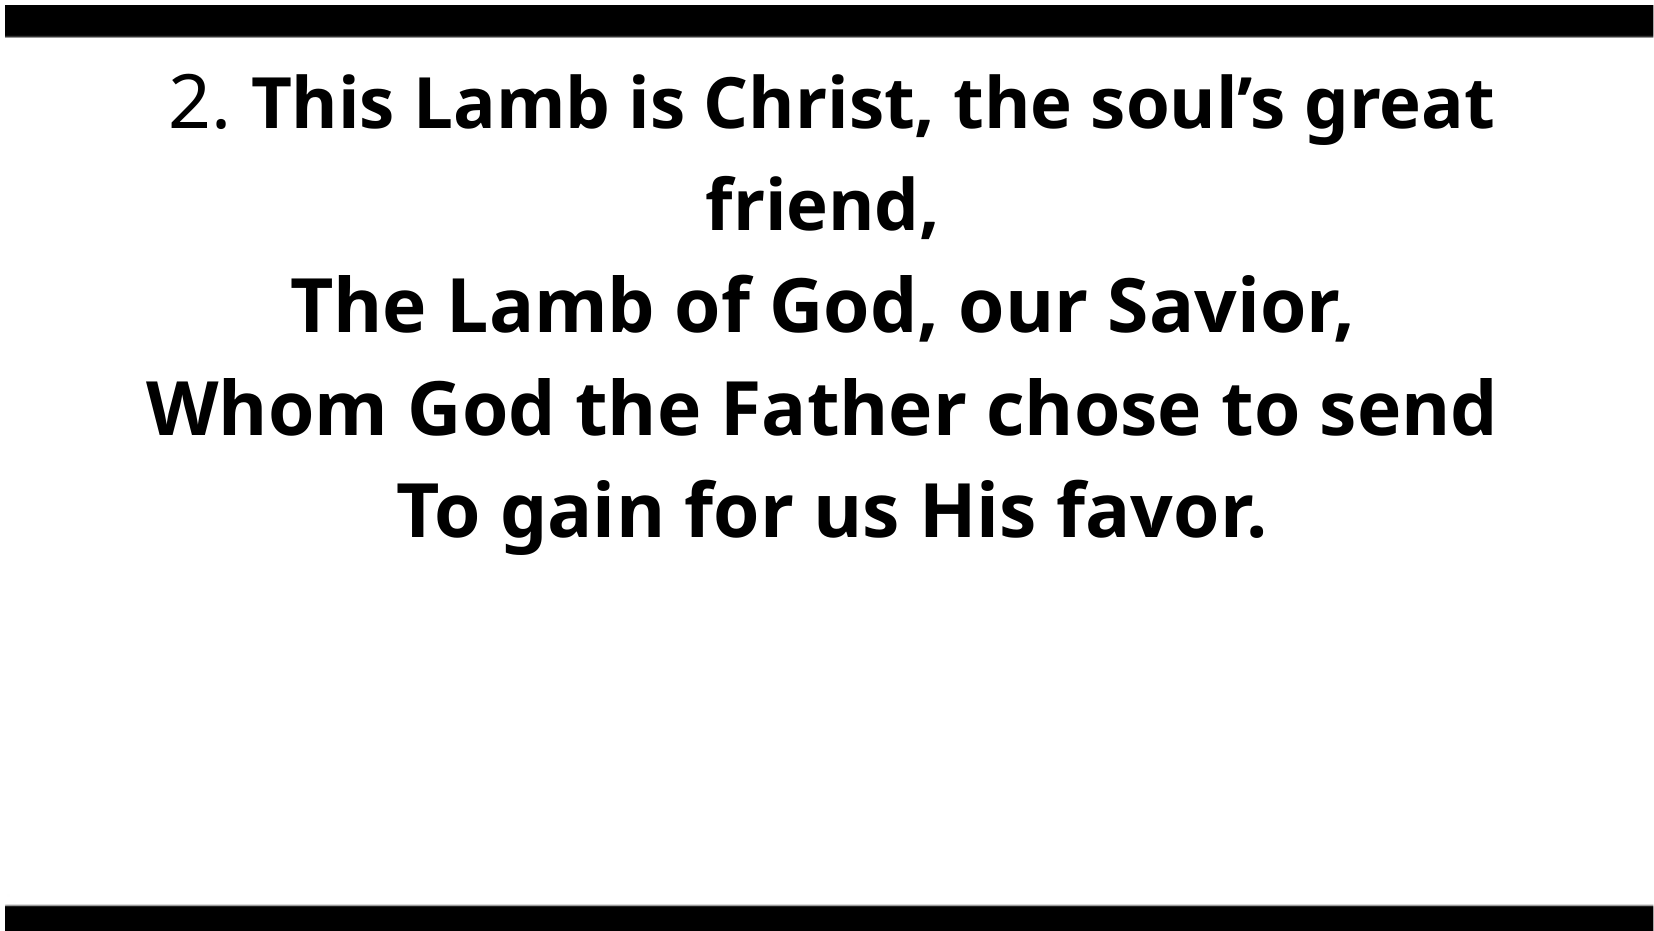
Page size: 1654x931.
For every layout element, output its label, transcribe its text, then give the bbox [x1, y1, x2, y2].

picture [5, 5, 1654, 931]
text_box 2. This Lamb is Christ, the soul’s great friend, The Lamb of God, our Savior, Whom God the Father chose to send To gain for us His favor. [60, 40, 1606, 455]
